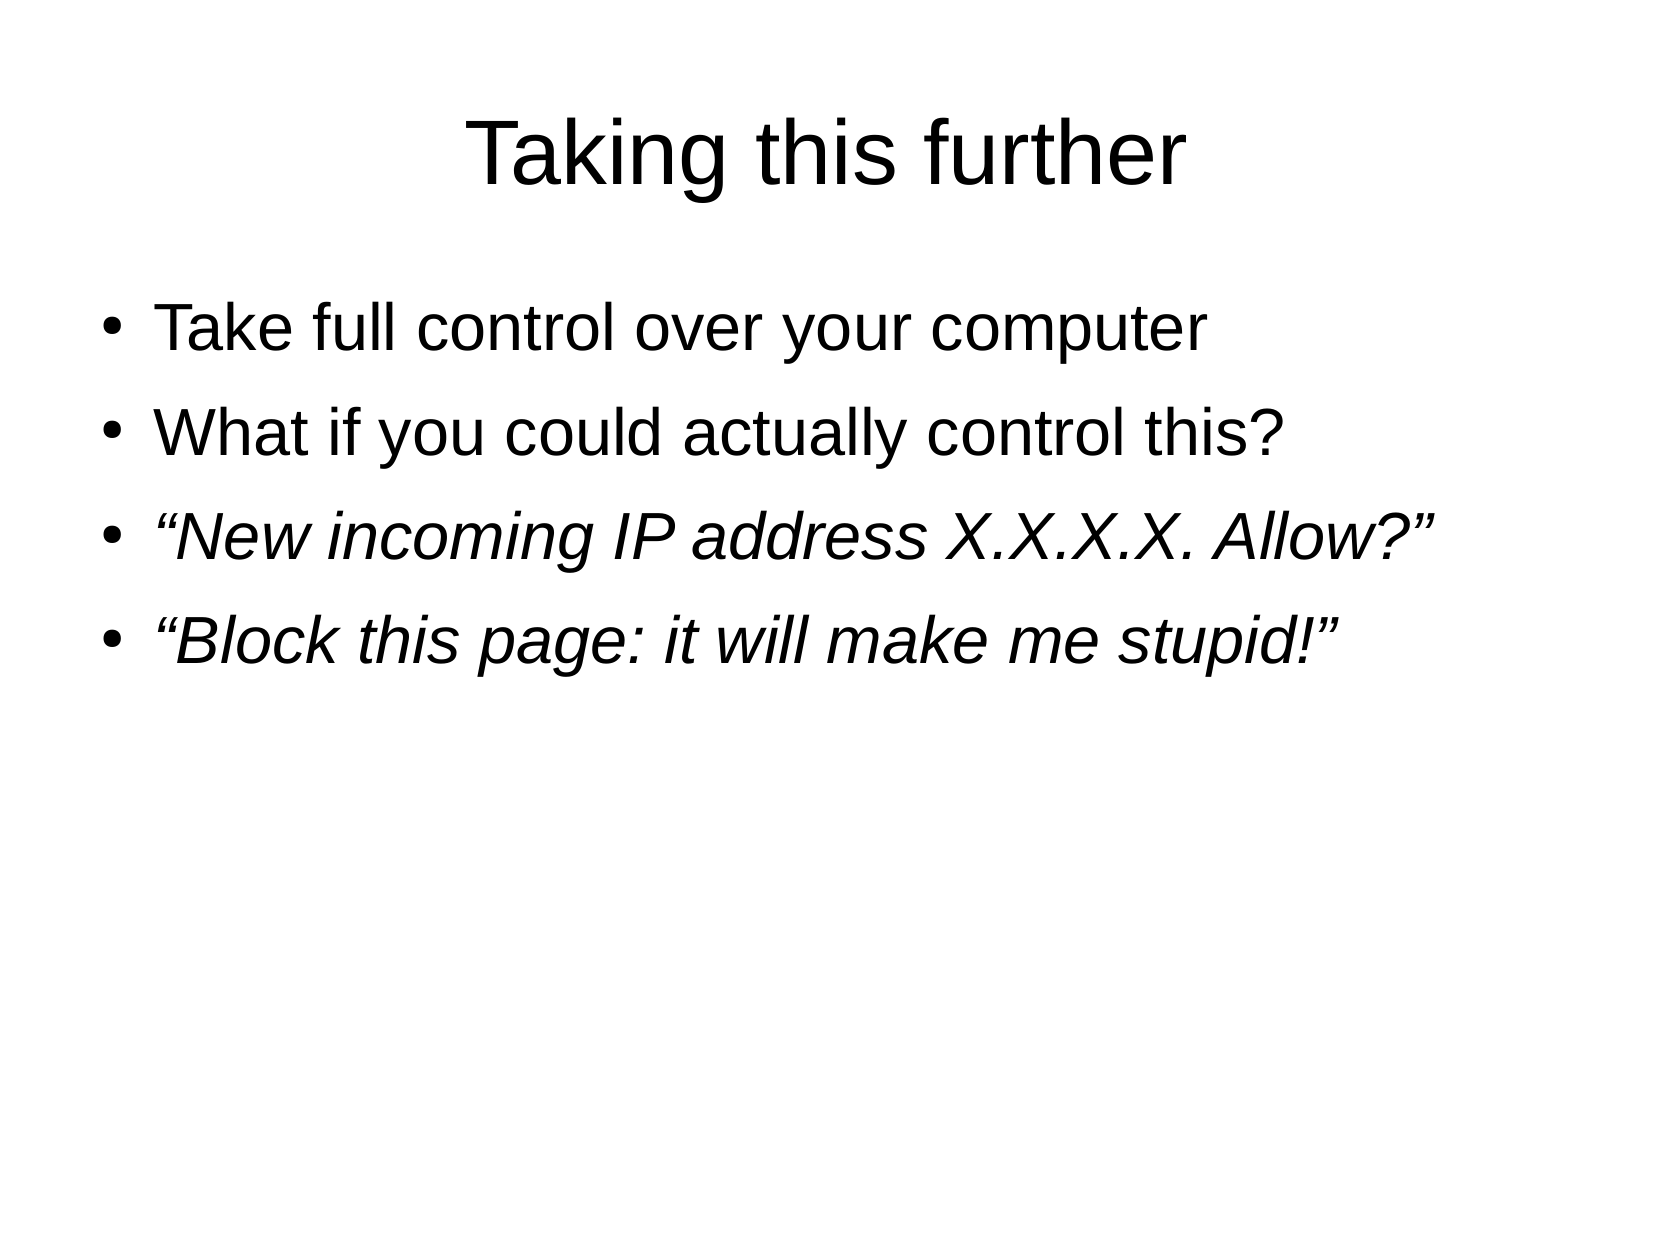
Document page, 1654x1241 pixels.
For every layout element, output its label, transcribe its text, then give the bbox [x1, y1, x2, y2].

list Take full control over your computer What if you could actually control this? “New incoming IP address X.X.X.X. Allow?” “Block this page: it will make me stupid!” [82, 290, 1571, 1010]
title Taking this further [82, 49, 1571, 257]
